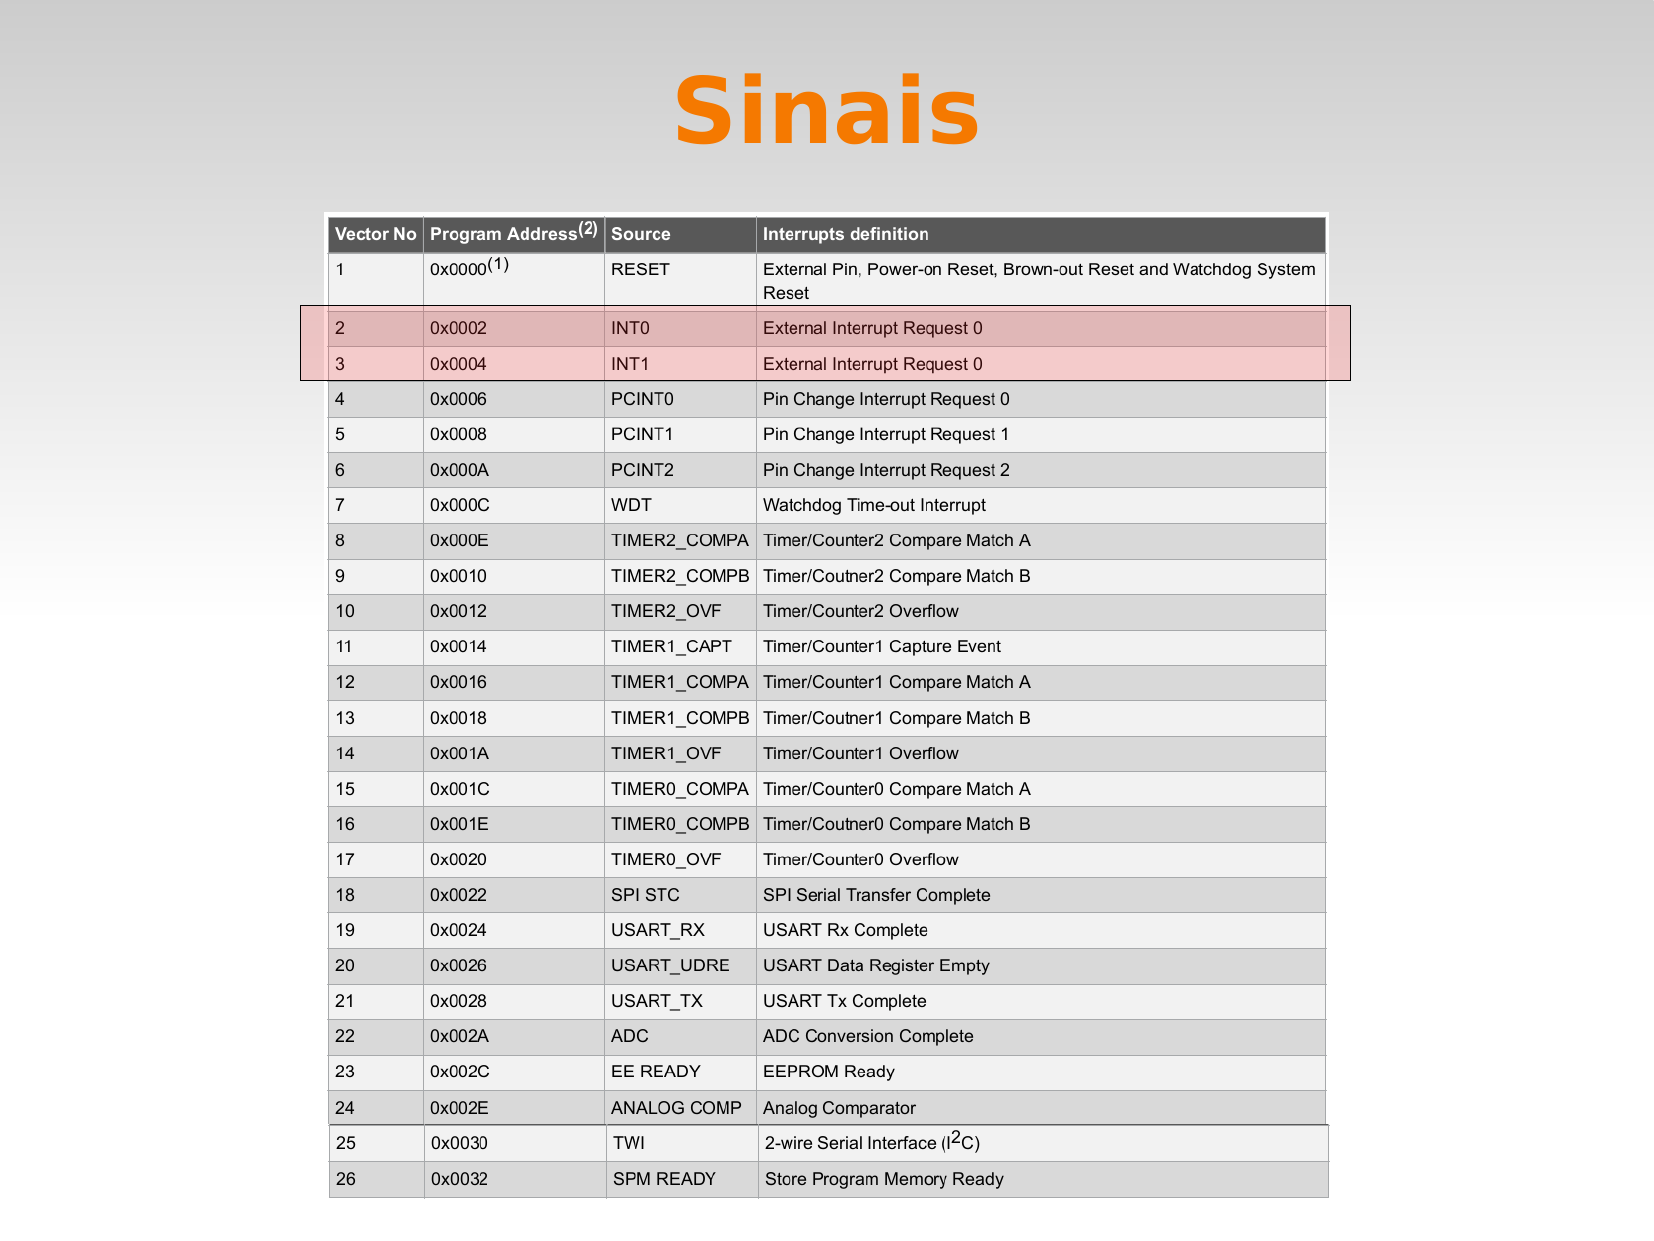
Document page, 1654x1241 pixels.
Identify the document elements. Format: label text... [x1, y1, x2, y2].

title Sinais [82, 8, 1571, 216]
picture [324, 381, 1331, 1206]
text_box [300, 305, 1351, 381]
picture [324, 212, 1329, 305]
